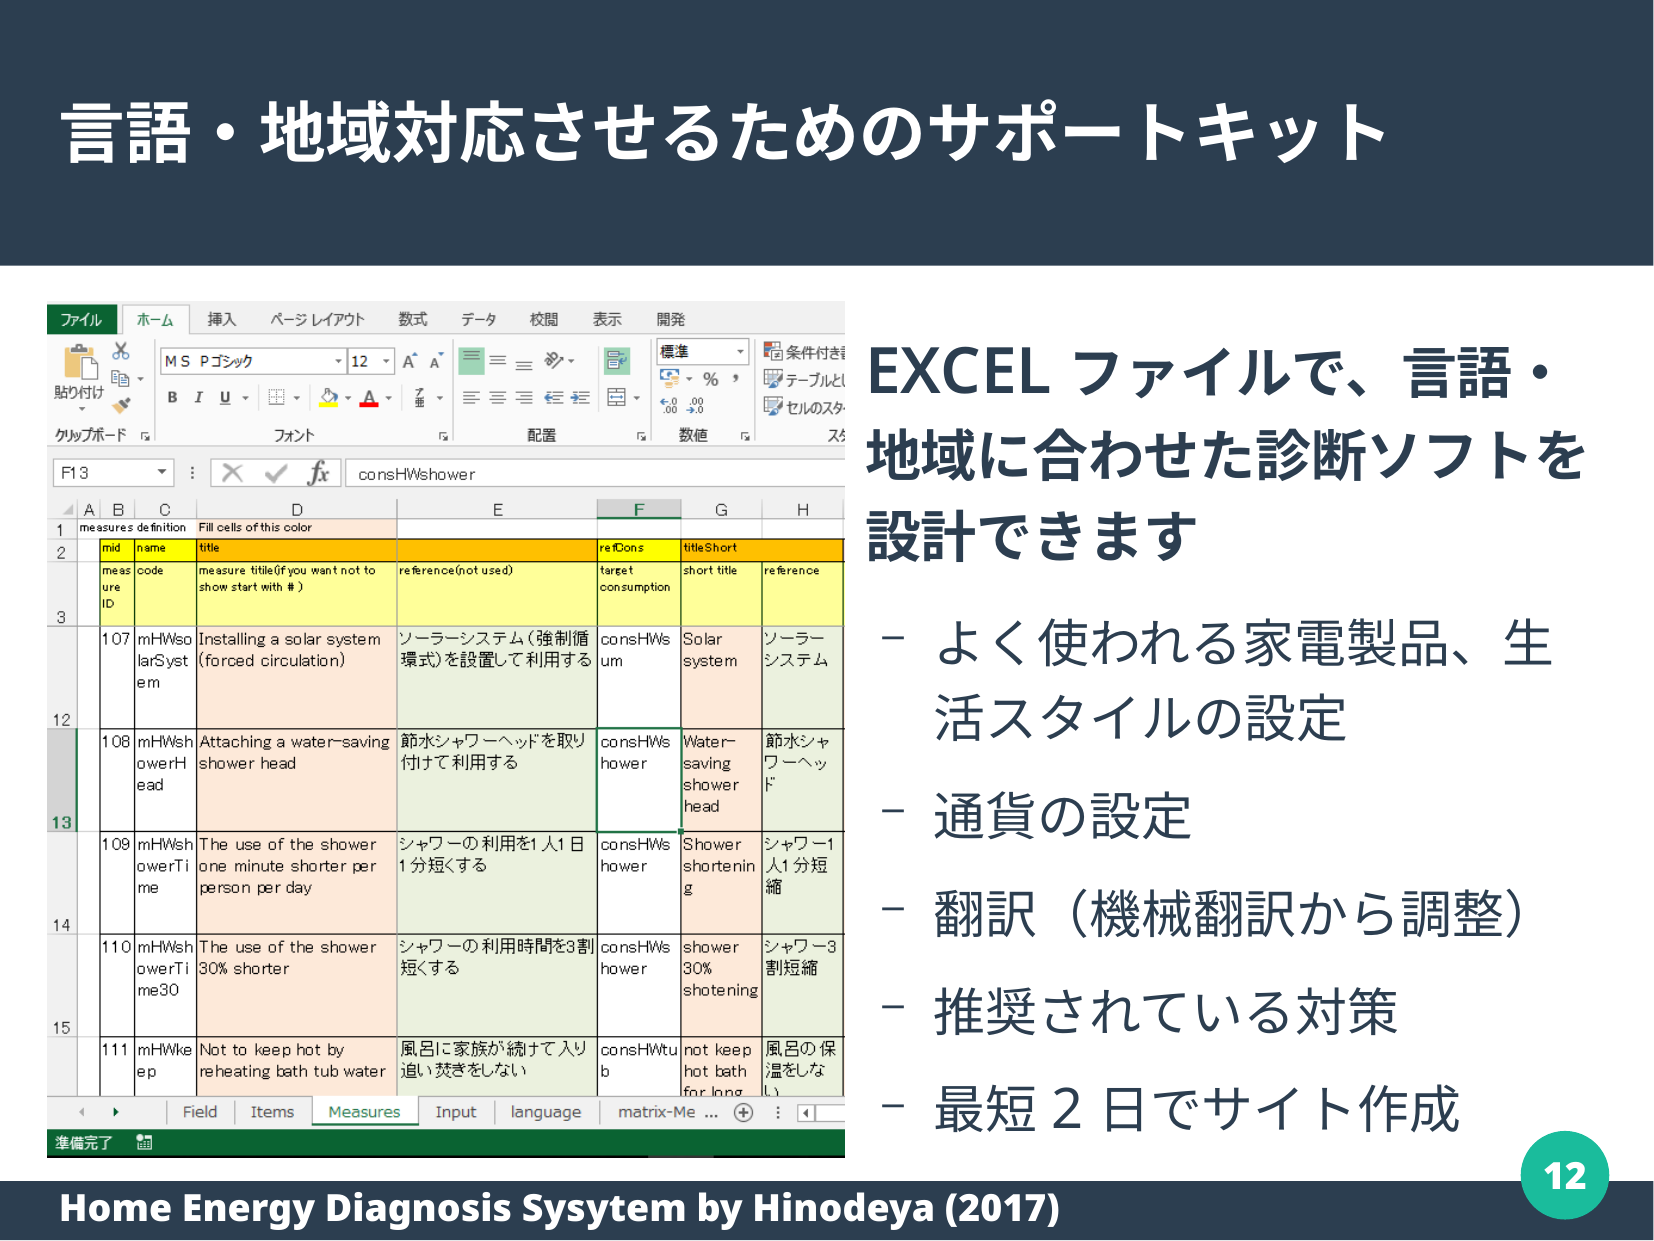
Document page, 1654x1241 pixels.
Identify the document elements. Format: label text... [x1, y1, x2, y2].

title 言語・地域対応させるためのサポートキット [59, 49, 1595, 207]
picture [47, 301, 845, 1158]
list EXCELファイルで、言語・地域に合わせた診断ソフトを設計できます よく使われる家電製品、生活スタイルの設定 通貨の設定 翻訳（機械翻訳から調整） 推奨されている対策 最短2日でサイト作成 [845, 324, 1595, 1152]
